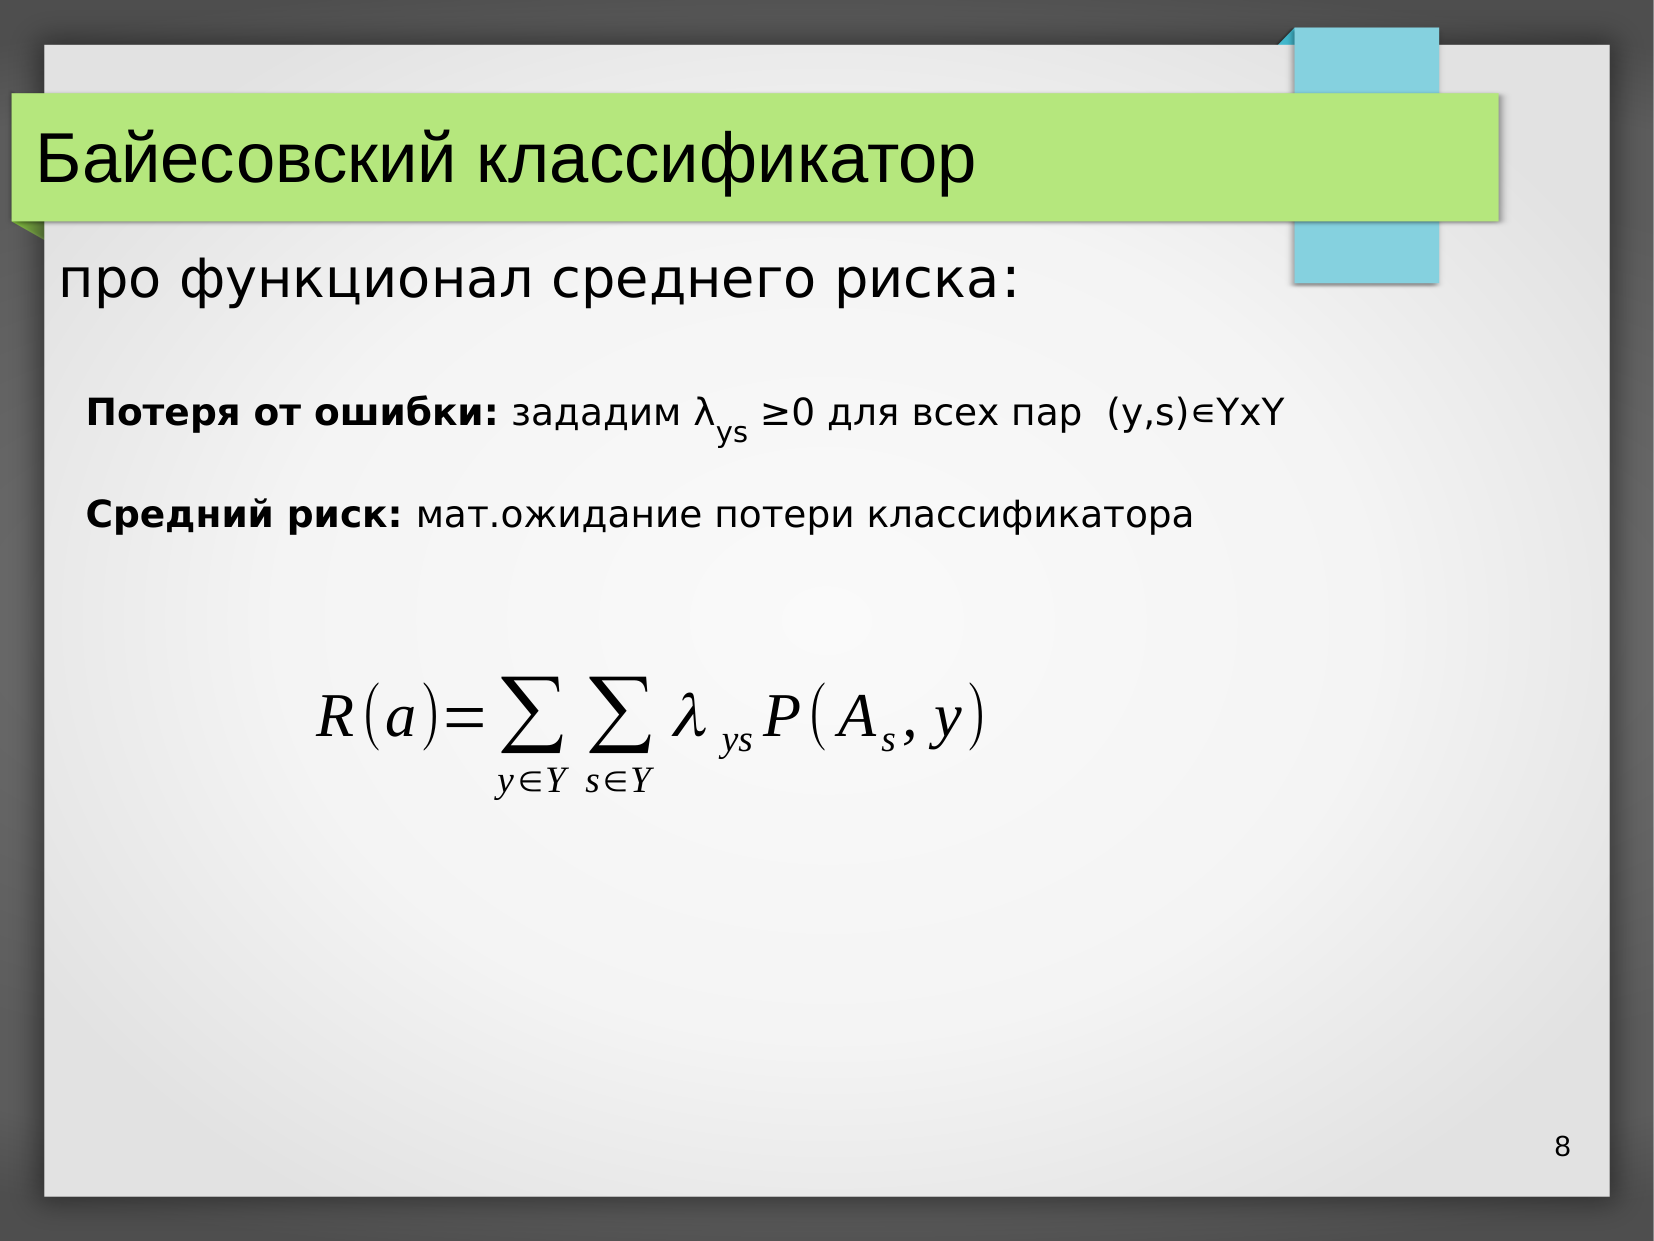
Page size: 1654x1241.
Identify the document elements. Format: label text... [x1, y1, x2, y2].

picture [0, 0, 1654, 1241]
title про функционал среднего риска: [59, 233, 1075, 313]
text_box Потеря от ошибки: зададим λys ≥0 для всех пар (y,s)∊YxY Средний риск: мат.ожидание потери классификатора [70, 371, 1453, 544]
chart [307, 673, 995, 801]
title Байесовский классификатор [35, 118, 1489, 199]
